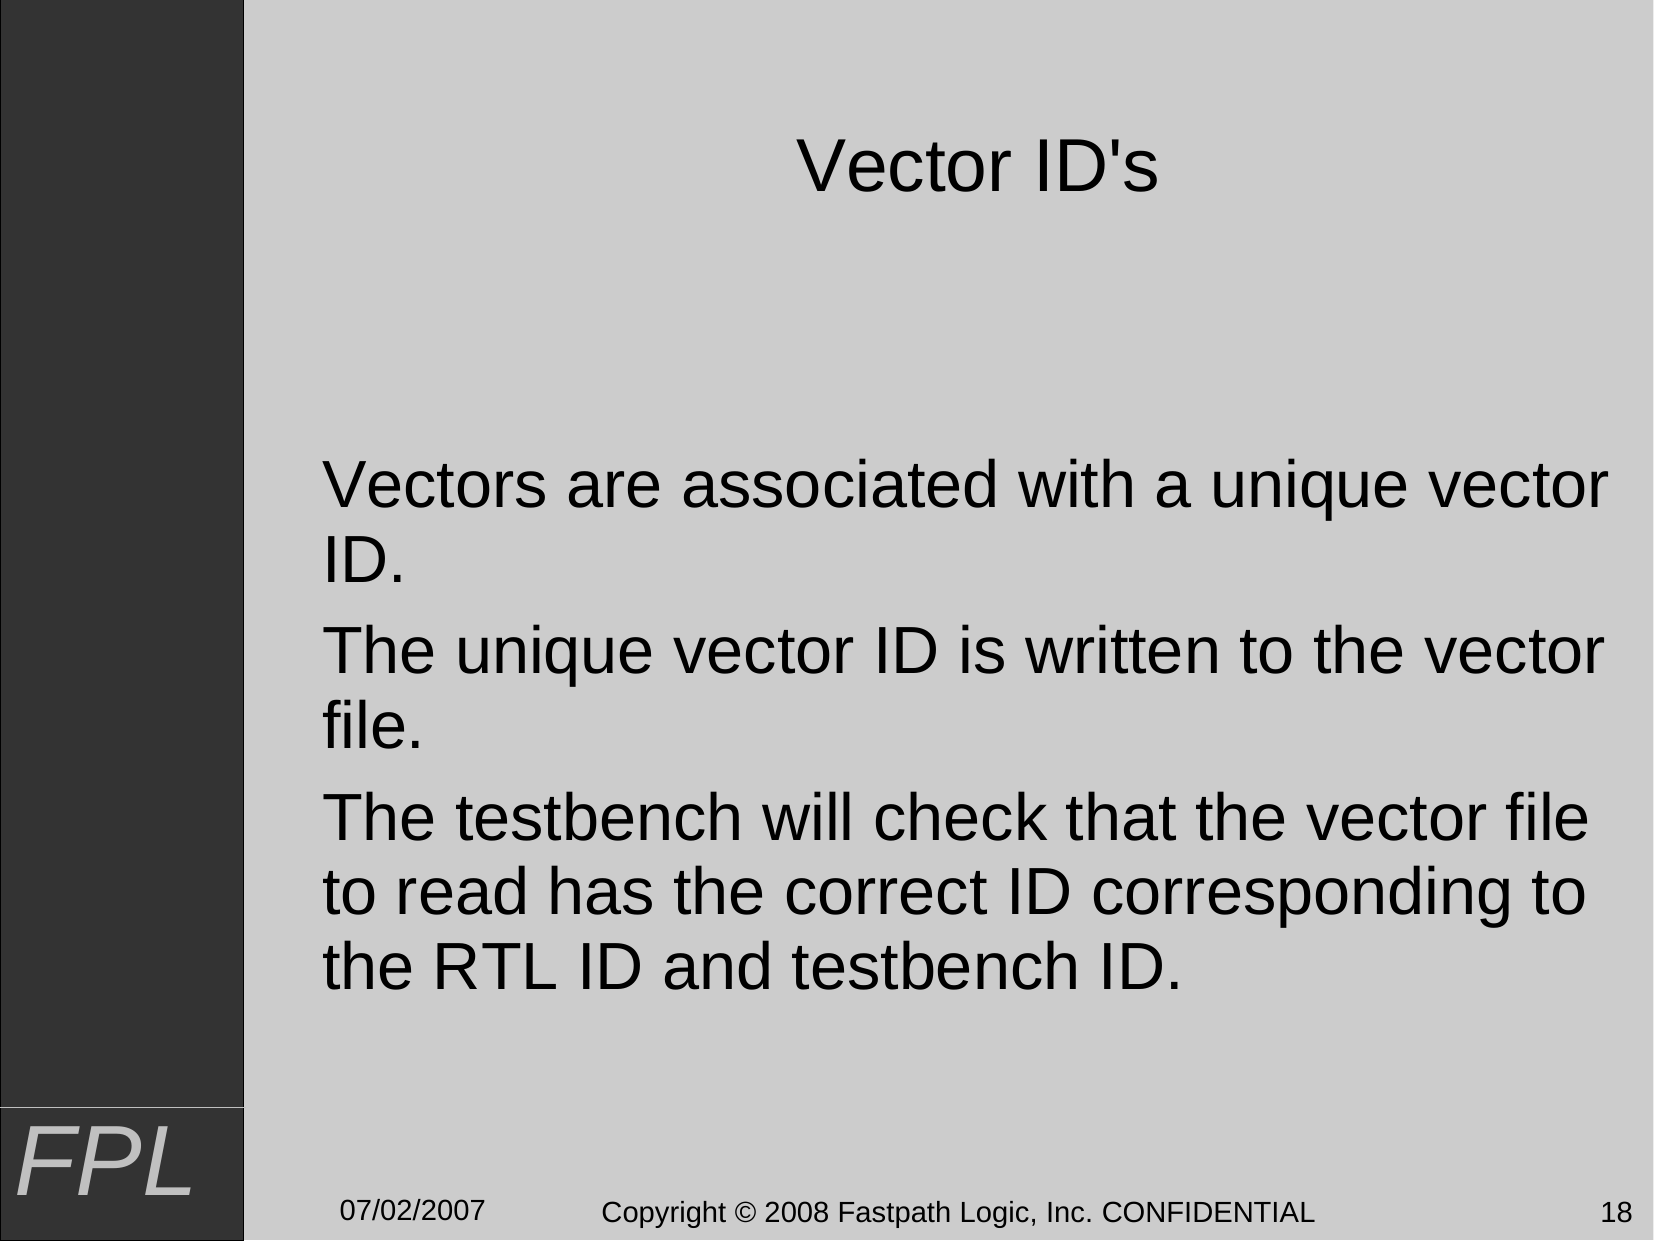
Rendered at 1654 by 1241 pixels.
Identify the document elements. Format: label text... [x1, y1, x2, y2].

subtitle Vectors are associated with a unique vector ID. The unique vector ID is written to the vector file. The testbench will check that the vector file to read has the correct ID corresponding to the RTL ID and testbench ID. [322, 272, 1635, 1179]
title Vector ID's [427, 57, 1530, 272]
